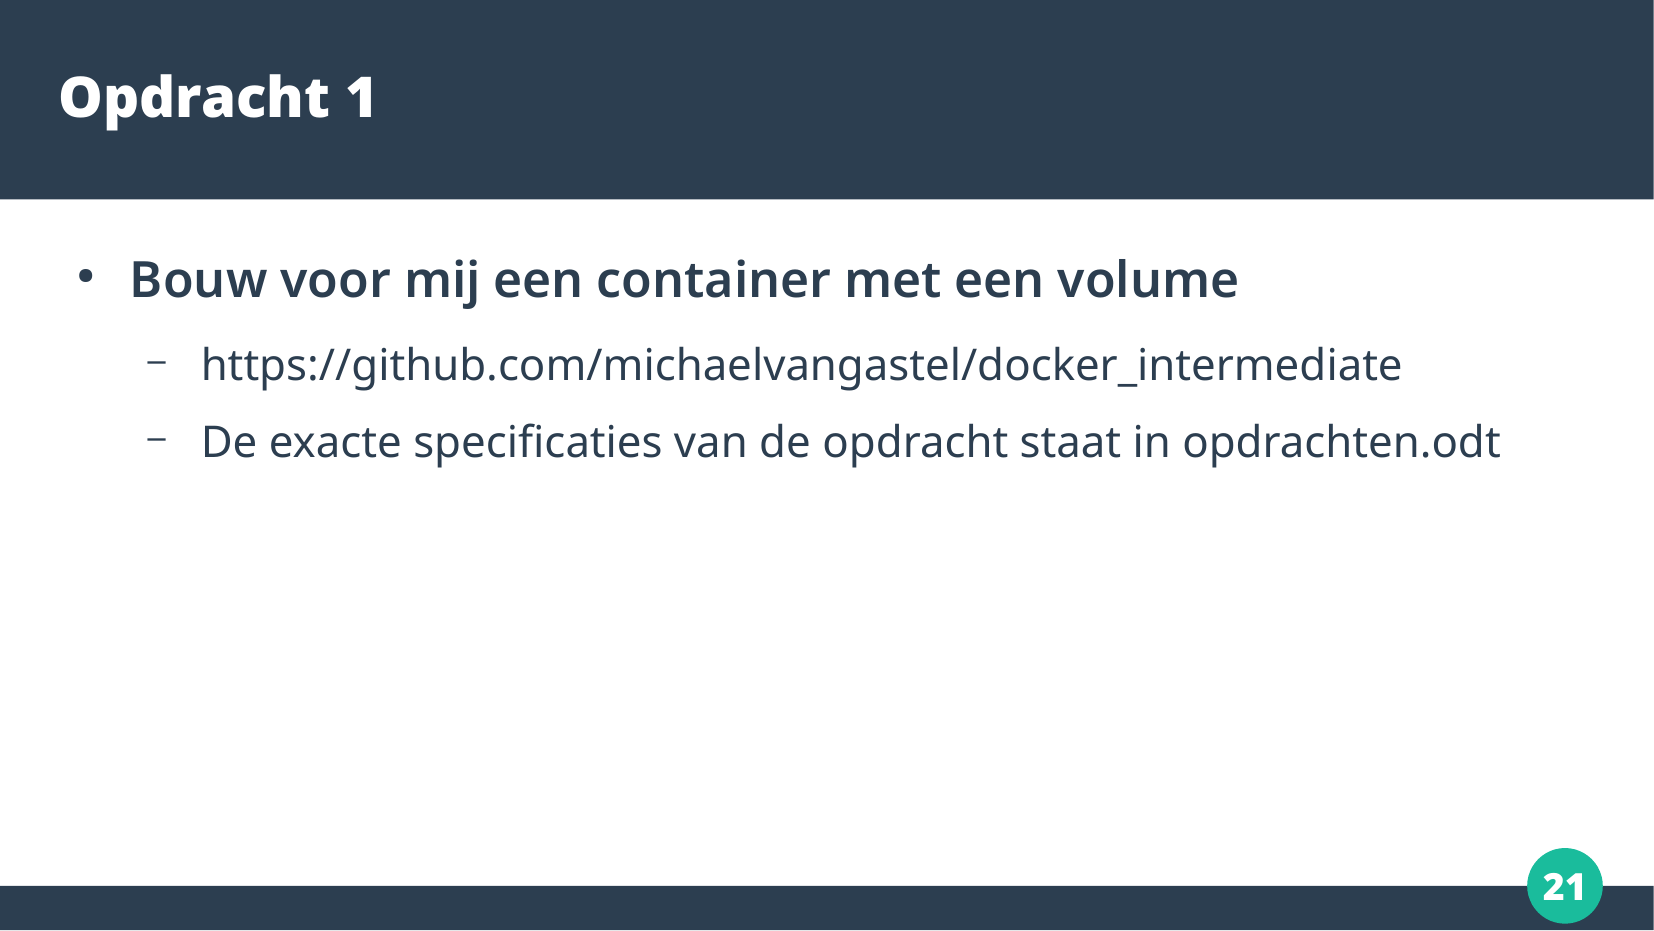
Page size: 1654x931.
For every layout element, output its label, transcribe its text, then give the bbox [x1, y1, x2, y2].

list Bouw voor mij een container met een volume https://github.com/michaelvangastel/docker_intermediate De exacte specificaties van de opdracht staat in opdrachten.odt [59, 243, 1595, 864]
title Opdracht 1 [59, 37, 1595, 156]
